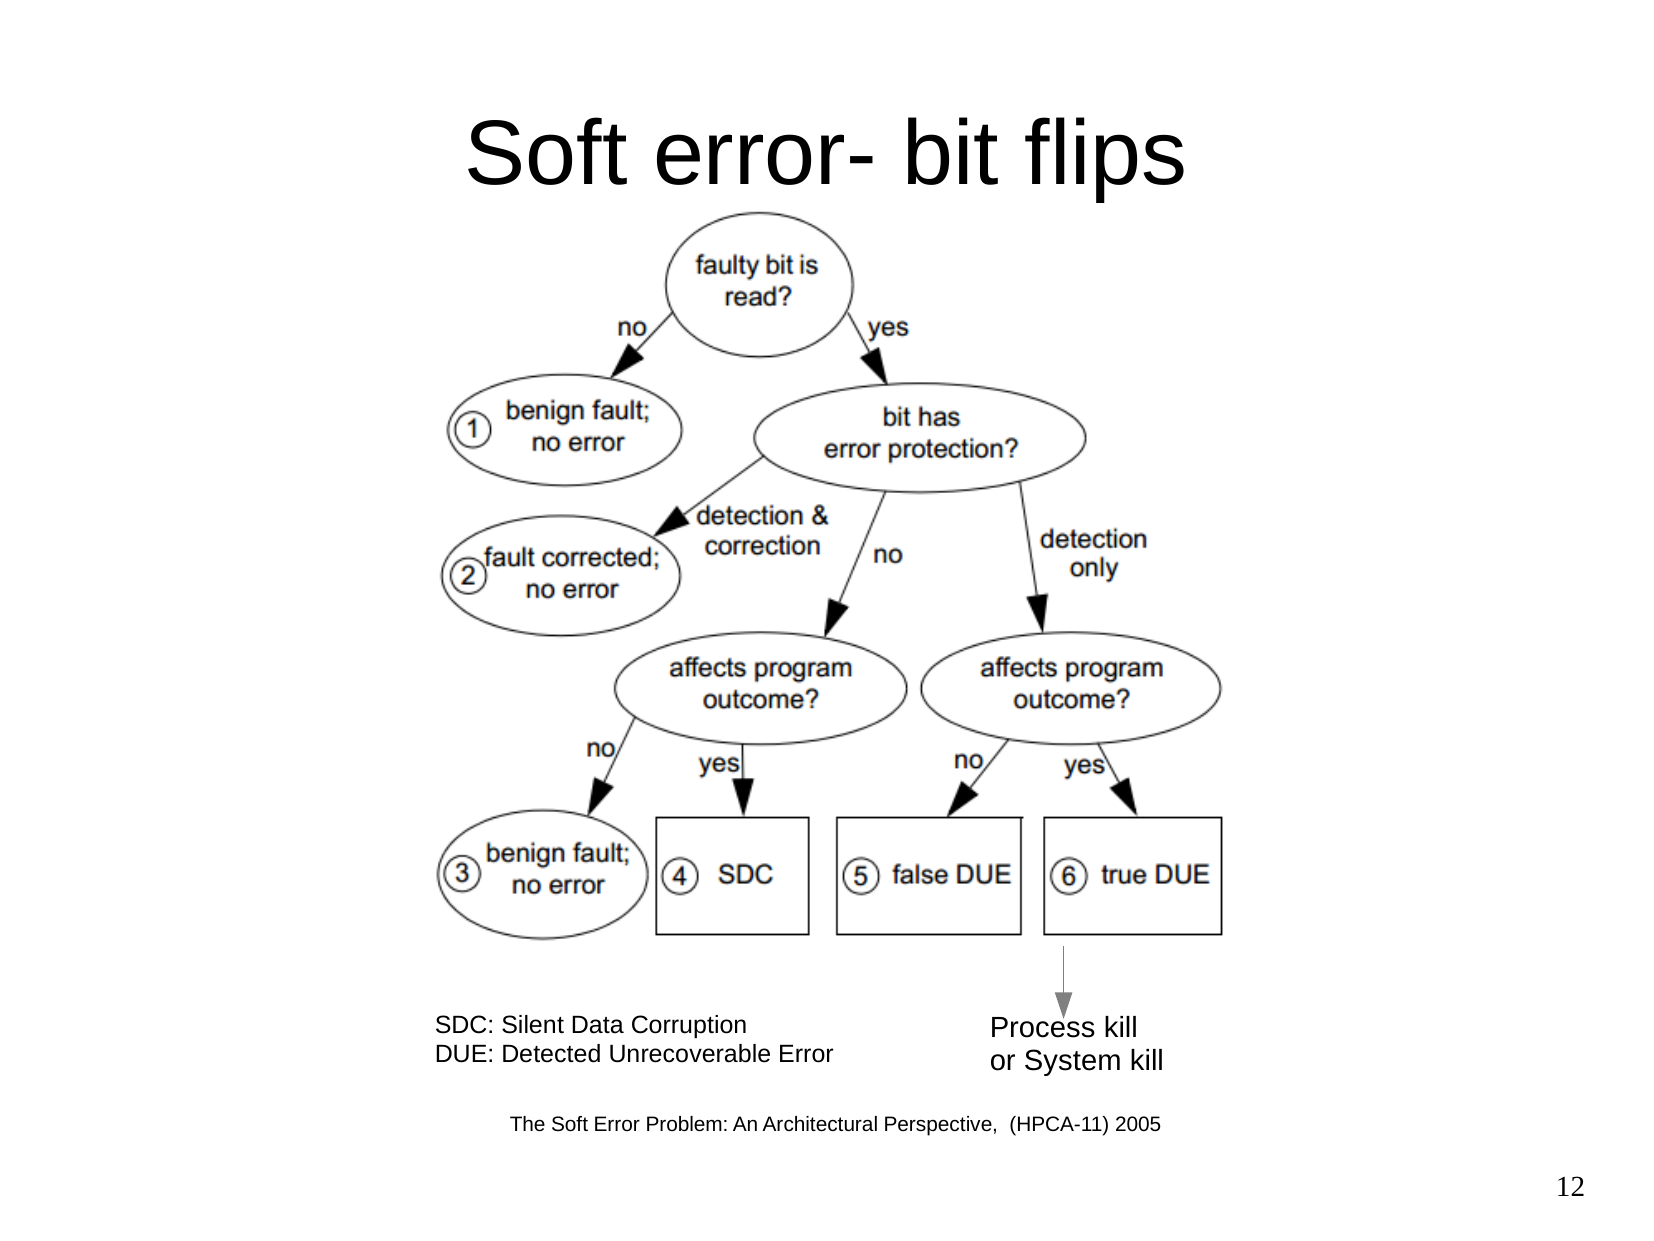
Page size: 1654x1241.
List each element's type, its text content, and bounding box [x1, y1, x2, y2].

text_box The Soft Error Problem: An Architectural Perspective, (HPCA-11) 2005 [495, 1105, 1276, 1150]
text_box Process kill or System kill [975, 1003, 1182, 1085]
title Soft error- bit flips [82, 49, 1571, 257]
picture [422, 209, 1231, 944]
text_box SDC: Silent Data Corruption DUE: Detected Unrecoverable Error [420, 1003, 852, 1079]
